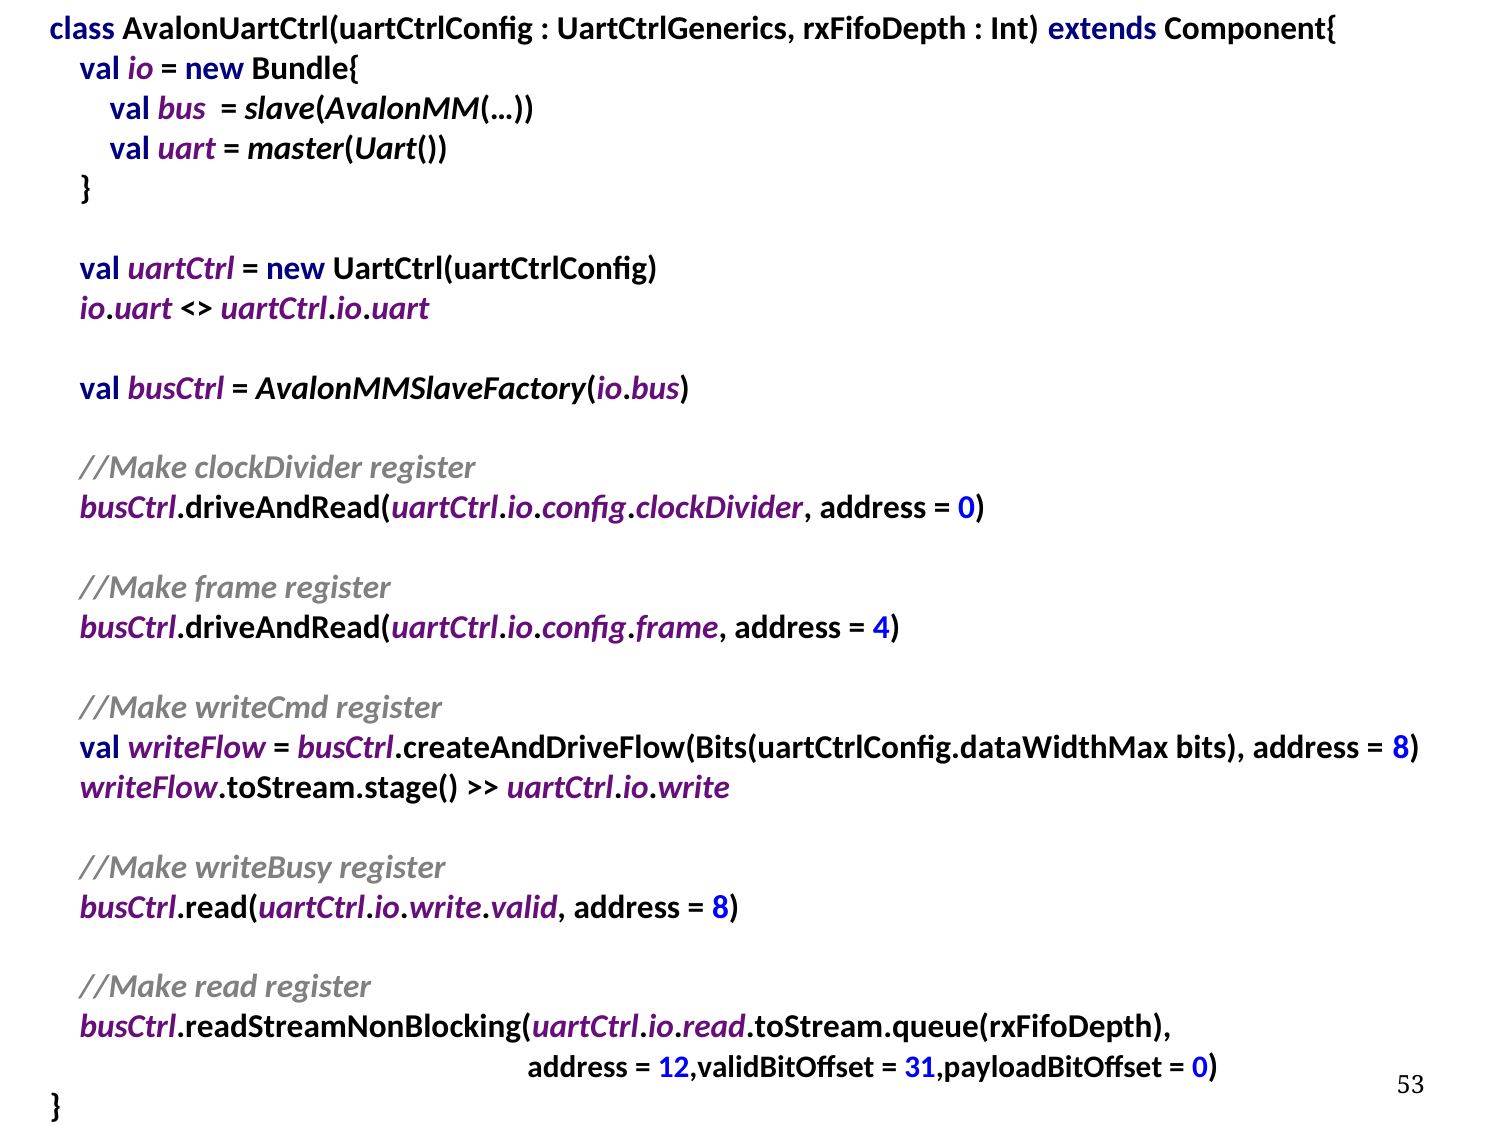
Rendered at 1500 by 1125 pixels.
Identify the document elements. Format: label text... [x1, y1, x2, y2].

text_box class AvalonUartCtrl(uartCtrlConfig : UartCtrlGenerics, rxFifoDepth : Int) extends Component{ val io = new Bundle{ val bus = slave(AvalonMM(…)) val uart = master(Uart()) } val uartCtrl = new UartCtrl(uartCtrlConfig) io.uart <> uartCtrl.io.uart val busCtrl = AvalonMMSlaveFactory(io.bus) //Make clockDivider register busCtrl.driveAndRead(uartCtrl.io.config.clockDivider, address = 0) //Make frame register busCtrl.driveAndRead(uartCtrl.io.config.frame, address = 4) //Make writeCmd register val writeFlow = busCtrl.createAndDriveFlow(Bits(uartCtrlConfig.dataWidthMax bits), address = 8) writeFlow.toStream.stage() >> uartCtrl.io.write //Make writeBusy register busCtrl.read(uartCtrl.io.write.valid, address = 8) //Make read register busCtrl.readStreamNonBlocking(uartCtrl.io.read.toStream.queue(rxFifoDepth), address = 12,validBitOffset = 31,payloadBitOffset = 0) } [34, 0, 1500, 1125]
